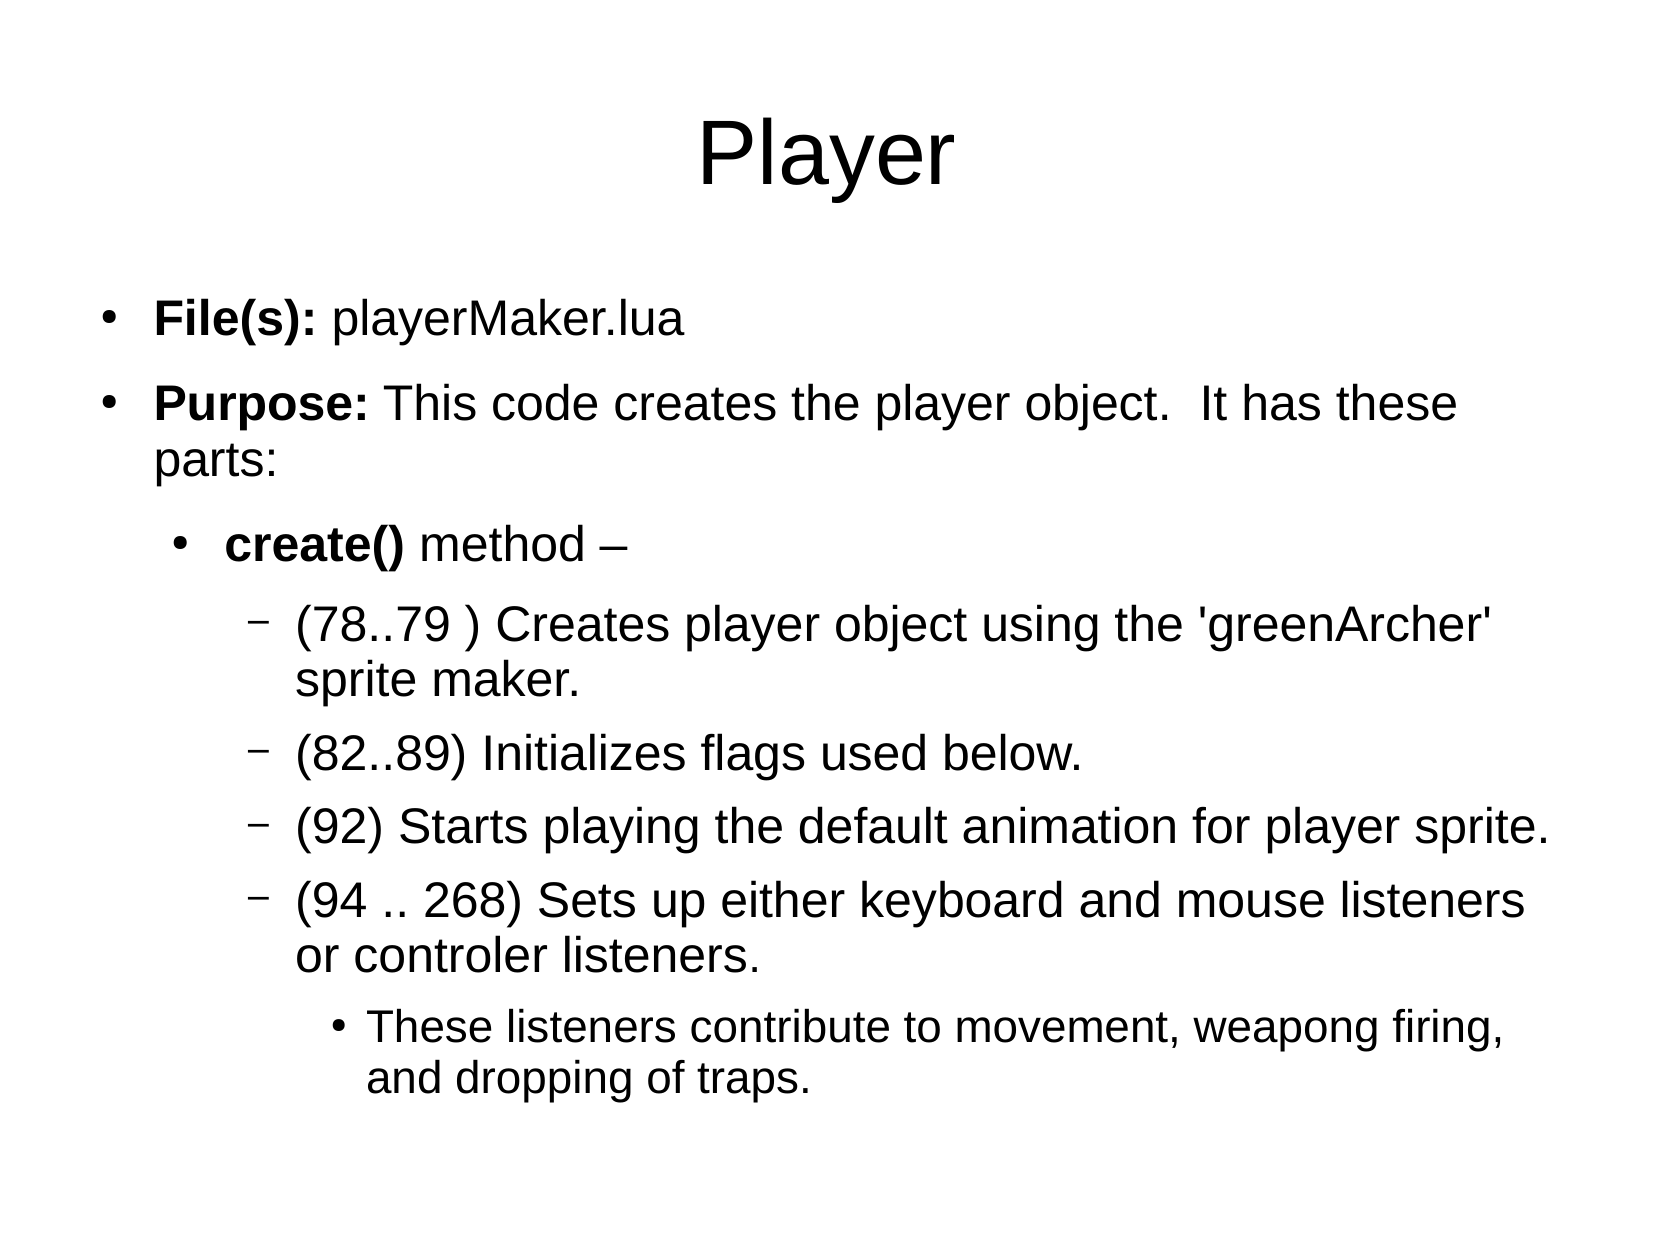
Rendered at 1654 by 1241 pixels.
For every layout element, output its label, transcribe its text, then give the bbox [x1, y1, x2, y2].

title Player [82, 49, 1571, 257]
list File(s): playerMaker.lua Purpose: This code creates the player object. It has these parts: create() method – (78..79 ) Creates player object using the 'greenArcher' sprite maker. (82..89) Initializes flags used below. (92) Starts playing the default animation for player sprite. (94 .. 268) Sets up either keyboard and mouse listeners or controler listeners. These listeners contribute to movement, weapong firing, and dropping of traps. [82, 290, 1571, 1109]
